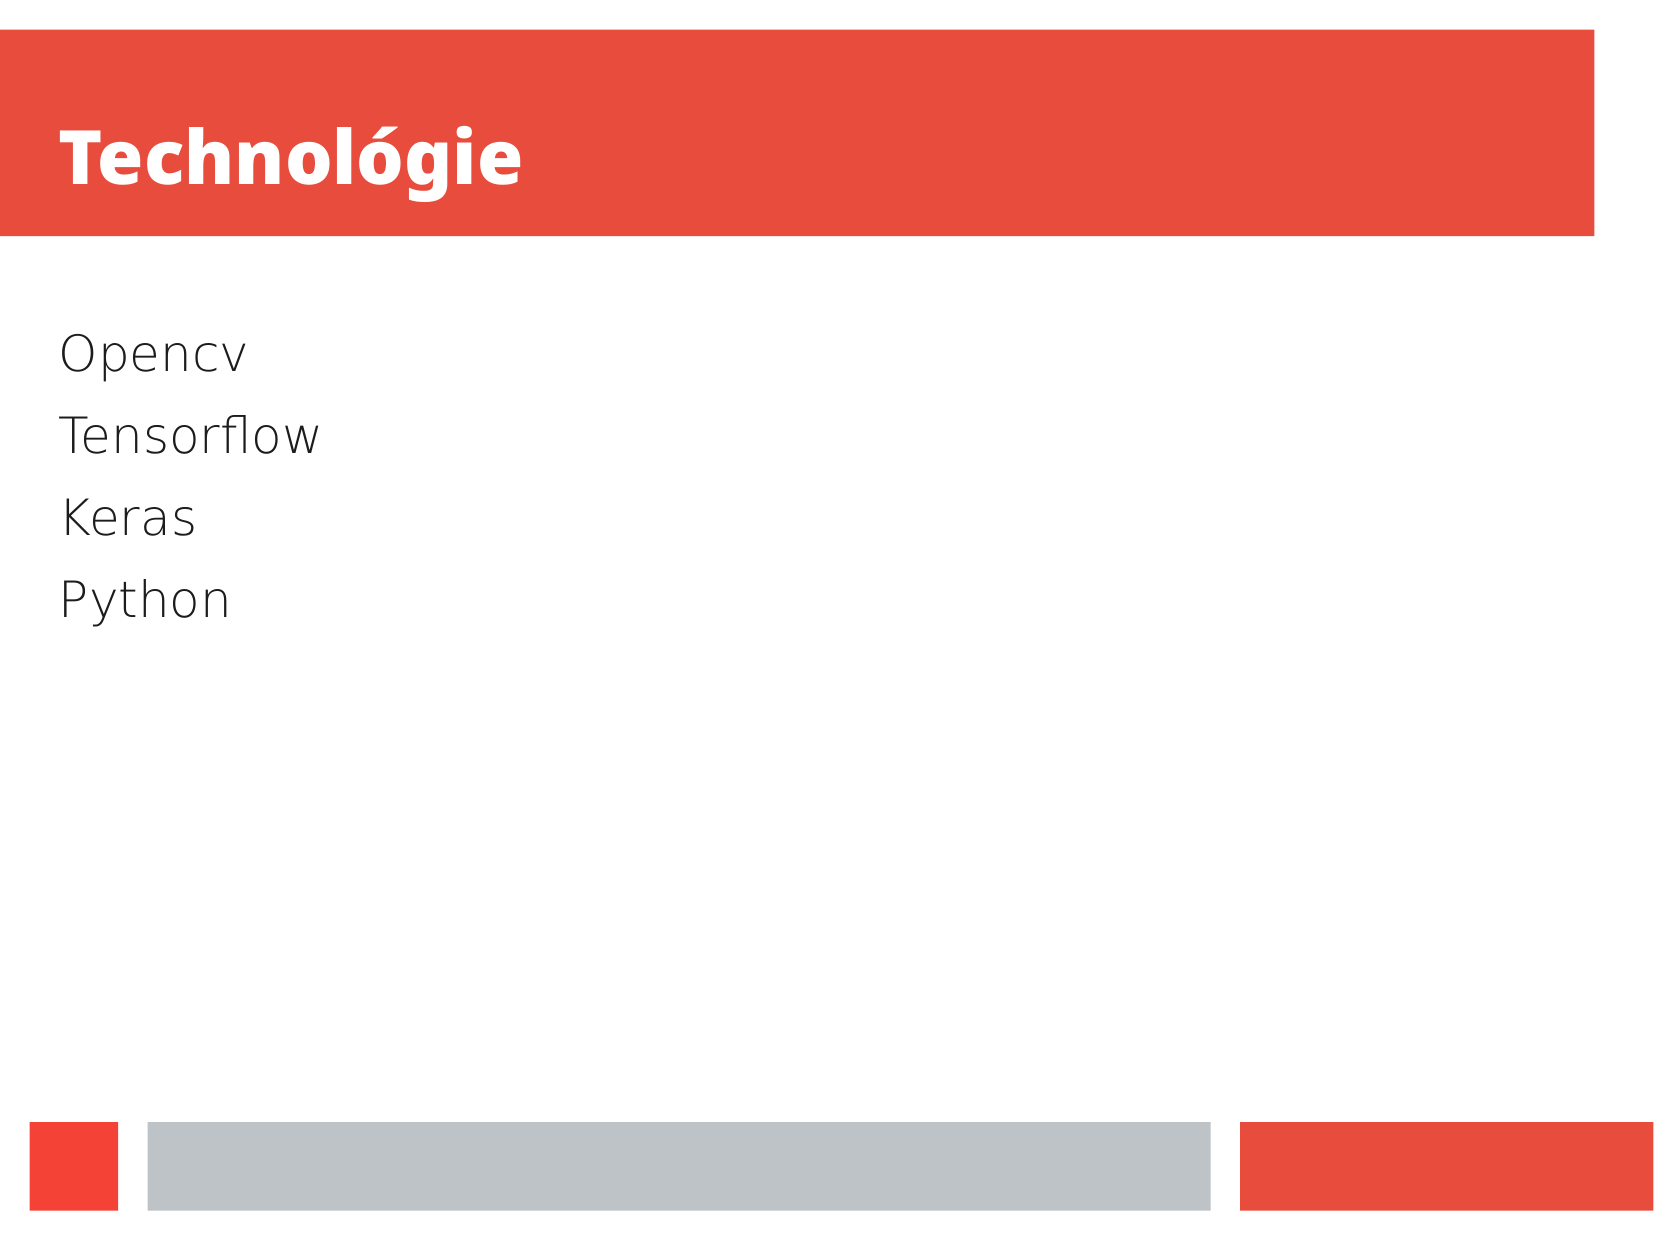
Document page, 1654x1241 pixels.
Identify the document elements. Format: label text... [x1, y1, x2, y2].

list Opencv Tensorflow Keras Python [59, 324, 1565, 1093]
title Technológie [59, 59, 1595, 207]
